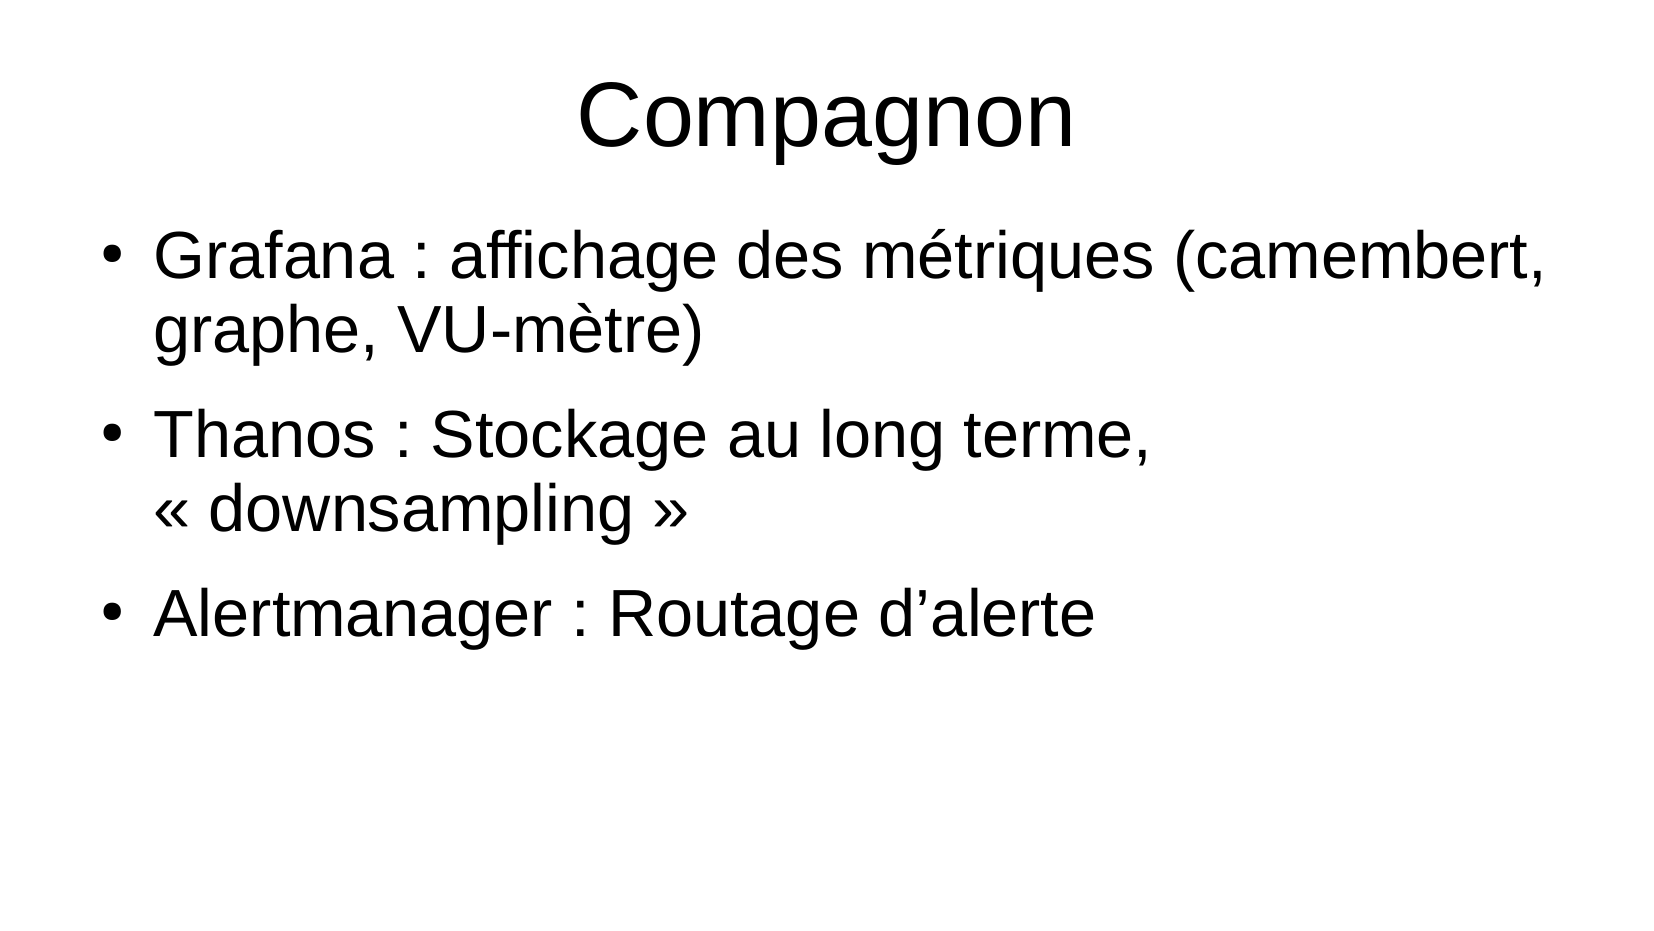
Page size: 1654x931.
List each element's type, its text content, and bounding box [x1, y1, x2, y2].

title Compagnon [82, 37, 1571, 193]
list Grafana : affichage des métriques (camembert, graphe, VU-mètre) Thanos : Stockage au long terme, « downsampling » Alertmanager : Routage d’alerte [82, 217, 1571, 758]
